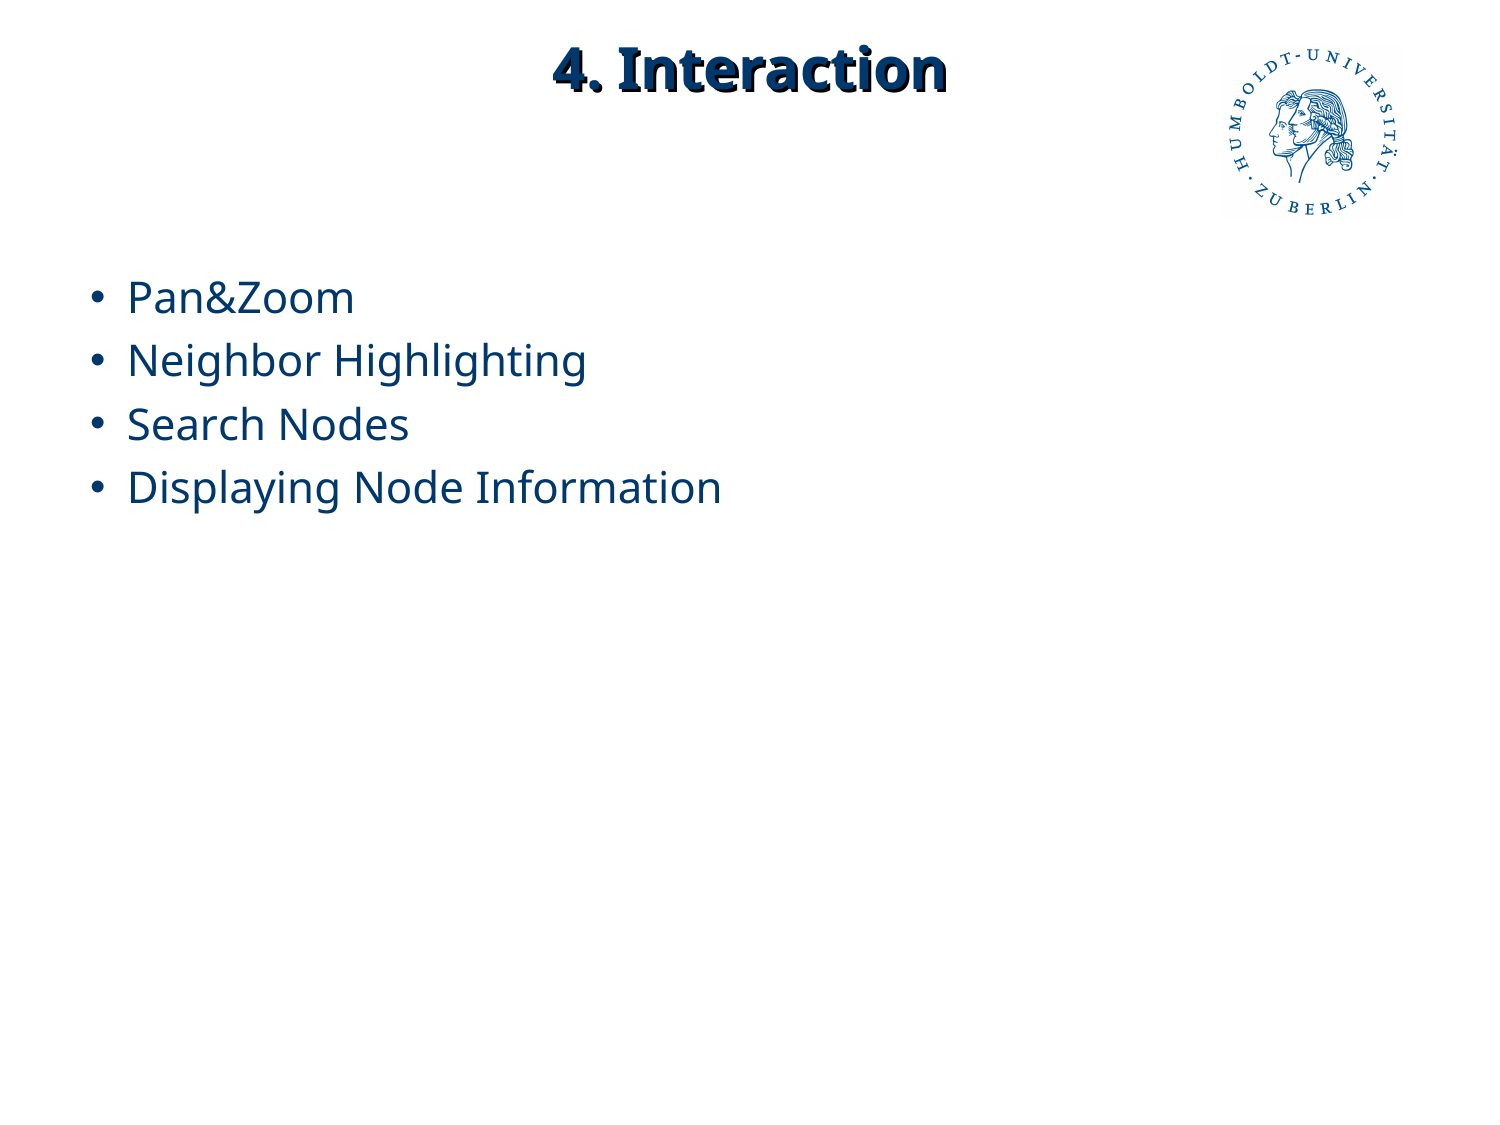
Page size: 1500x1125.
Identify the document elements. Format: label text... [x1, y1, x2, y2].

title 4. Interaction [75, 31, 1426, 219]
list Pan&Zoom Neighbor Highlighting Search Nodes Displaying Node Information [75, 262, 1426, 1005]
